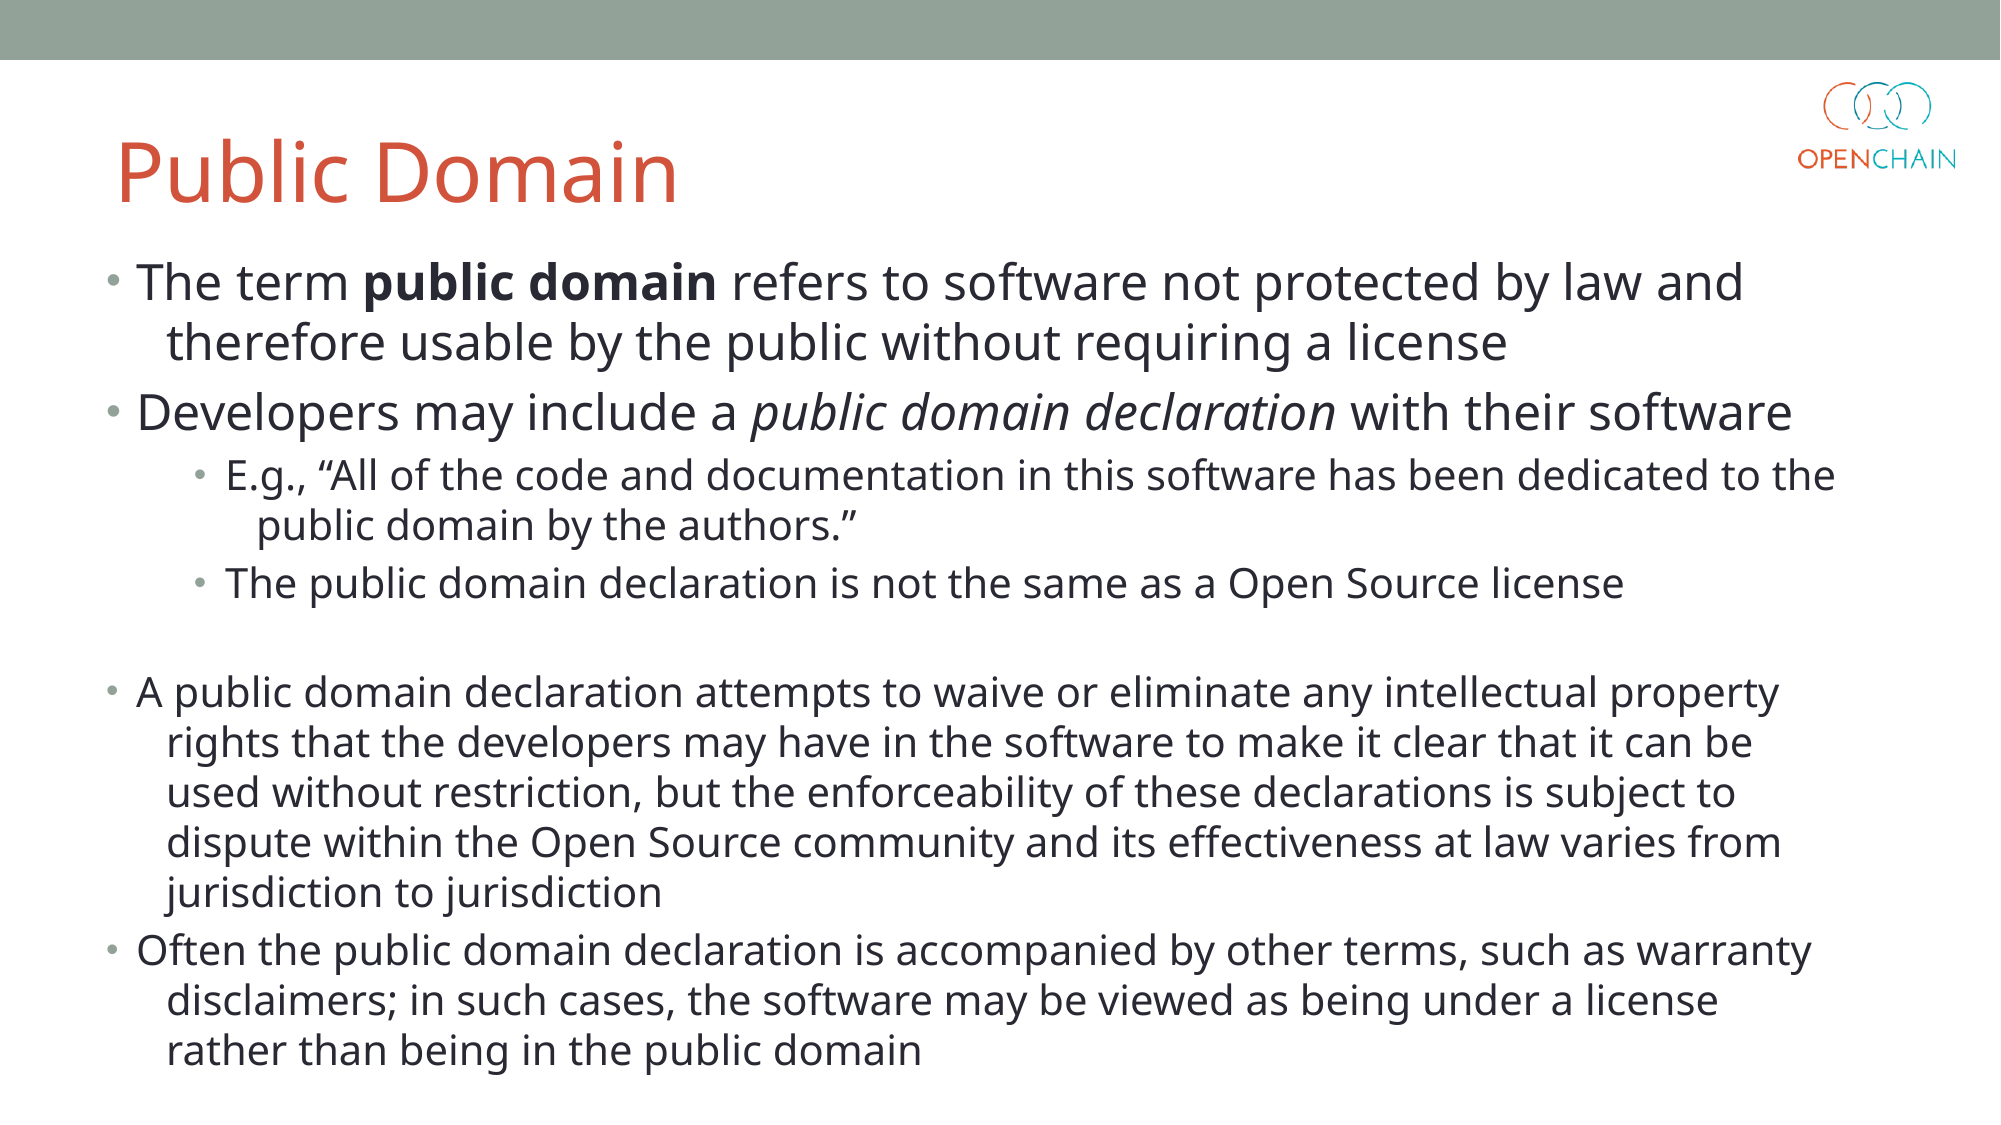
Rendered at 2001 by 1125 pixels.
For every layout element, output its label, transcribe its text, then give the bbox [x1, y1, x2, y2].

text_box Public Domain [100, 88, 1900, 250]
text_box The term public domain refers to software not protected by law and therefore usable by the public without requiring a license Developers may include a public domain declaration with their software E.g., “All of the code and documentation in this software has been dedicated to the public domain by the authors.” The public domain declaration is not the same as a Open Source license A public domain declaration attempts to waive or eliminate any intellectual property rights that the developers may have in the software to make it clear that it can be used without restriction, but the enforceability of these declarations is subject to dispute within the Open Source community and its effectiveness at law varies from jurisdiction to jurisdiction Often the public domain declaration is accompanied by other terms, such as warranty disclaimers; in such cases, the software may be viewed as being under a license rather than being in the public domain [91, 243, 1862, 1092]
